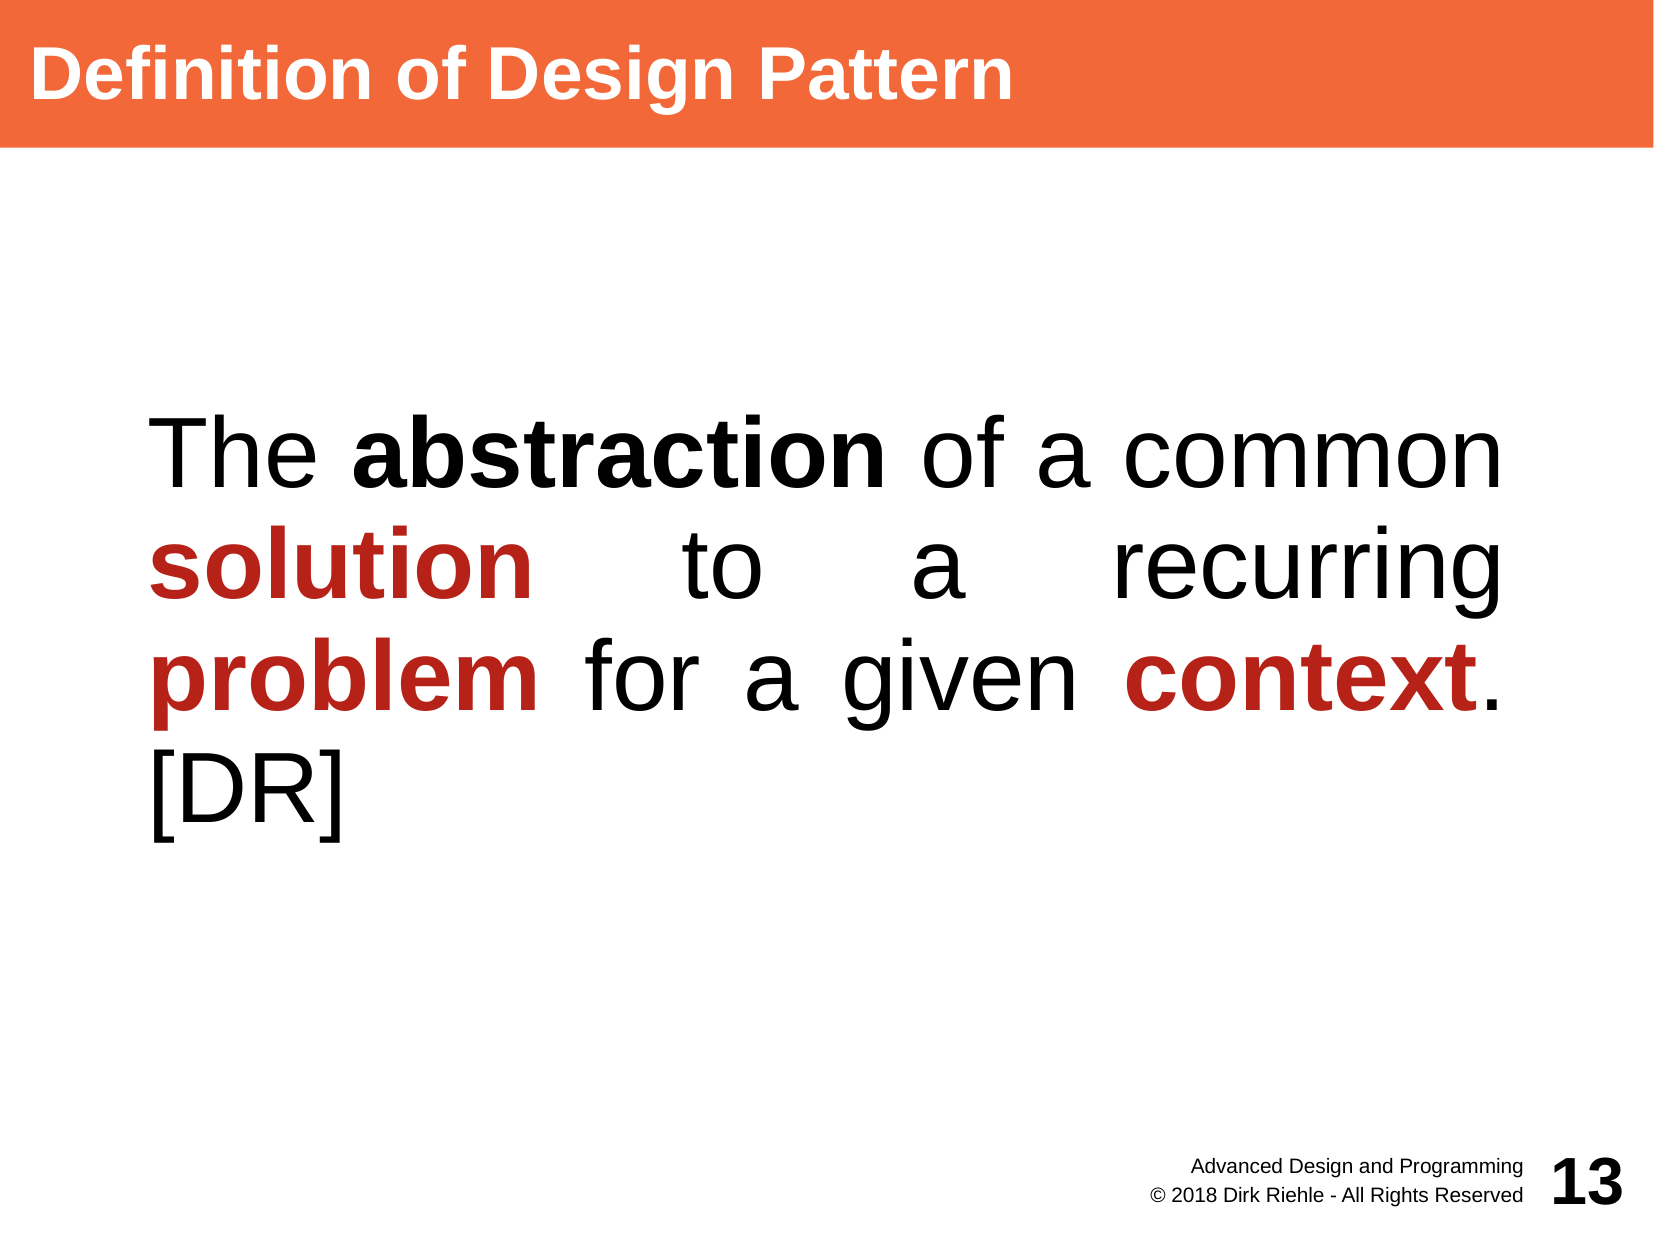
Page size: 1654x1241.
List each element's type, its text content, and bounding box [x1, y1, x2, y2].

subtitle The abstraction of a common solution to a recurring problem for a given context. [DR] [29, 177, 1625, 1063]
title Definition of Design Pattern [0, 0, 1654, 148]
